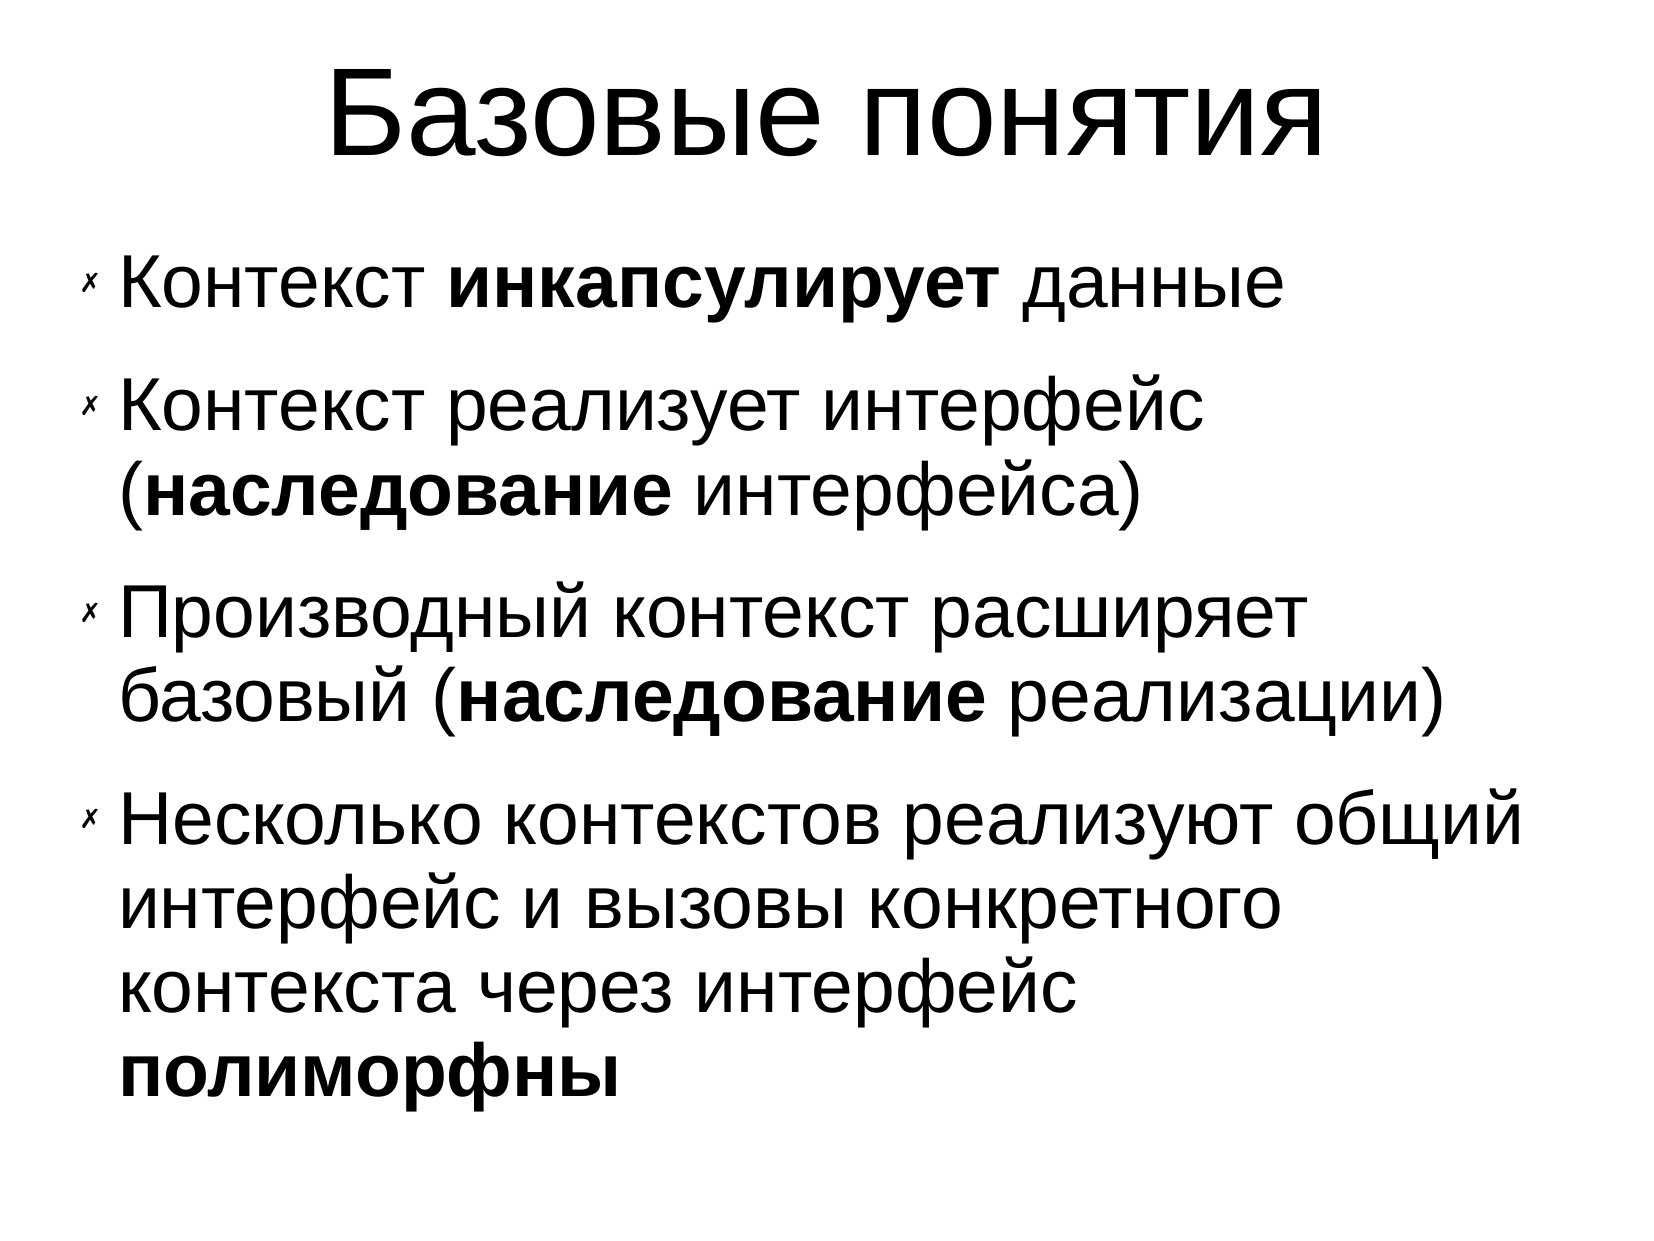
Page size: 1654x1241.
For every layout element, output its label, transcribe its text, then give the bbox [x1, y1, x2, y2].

subtitle Контекст инкапсулирует данные Контекст реализует интерфейс (наследование интерфейса) Производный контекст расширяет базовый (наследование реализации) Несколько контекстов реализуют общий интерфейс и вызовы конкретного контекста через интерфейс полиморфны [82, 240, 1571, 1171]
title Базовые понятия [82, 8, 1571, 216]
